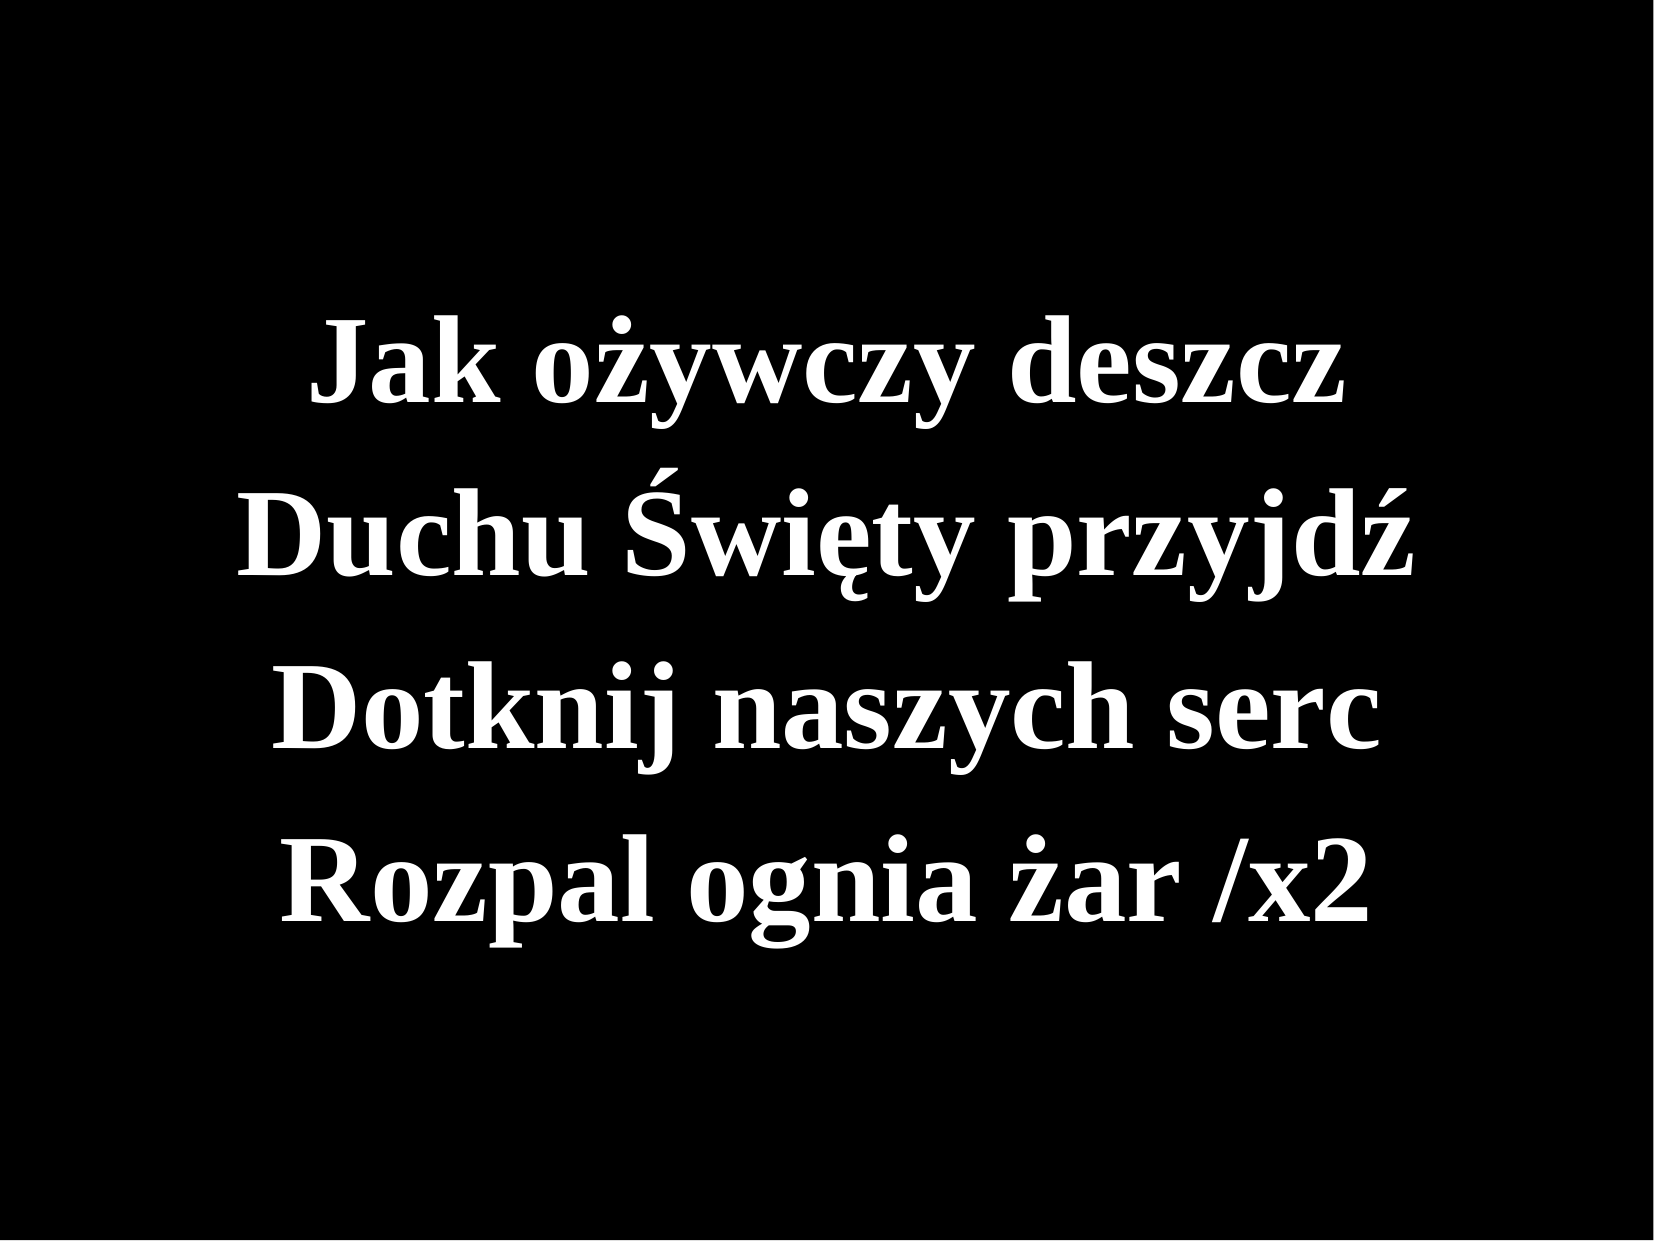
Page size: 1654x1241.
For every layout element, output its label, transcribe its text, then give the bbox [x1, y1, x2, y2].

title Jak ożywczy deszcz ppp Duchu Święty przyjdź ppp Dotknij naszych serc ppp Rozpal ognia żar /x2 [0, 0, 1654, 1241]
